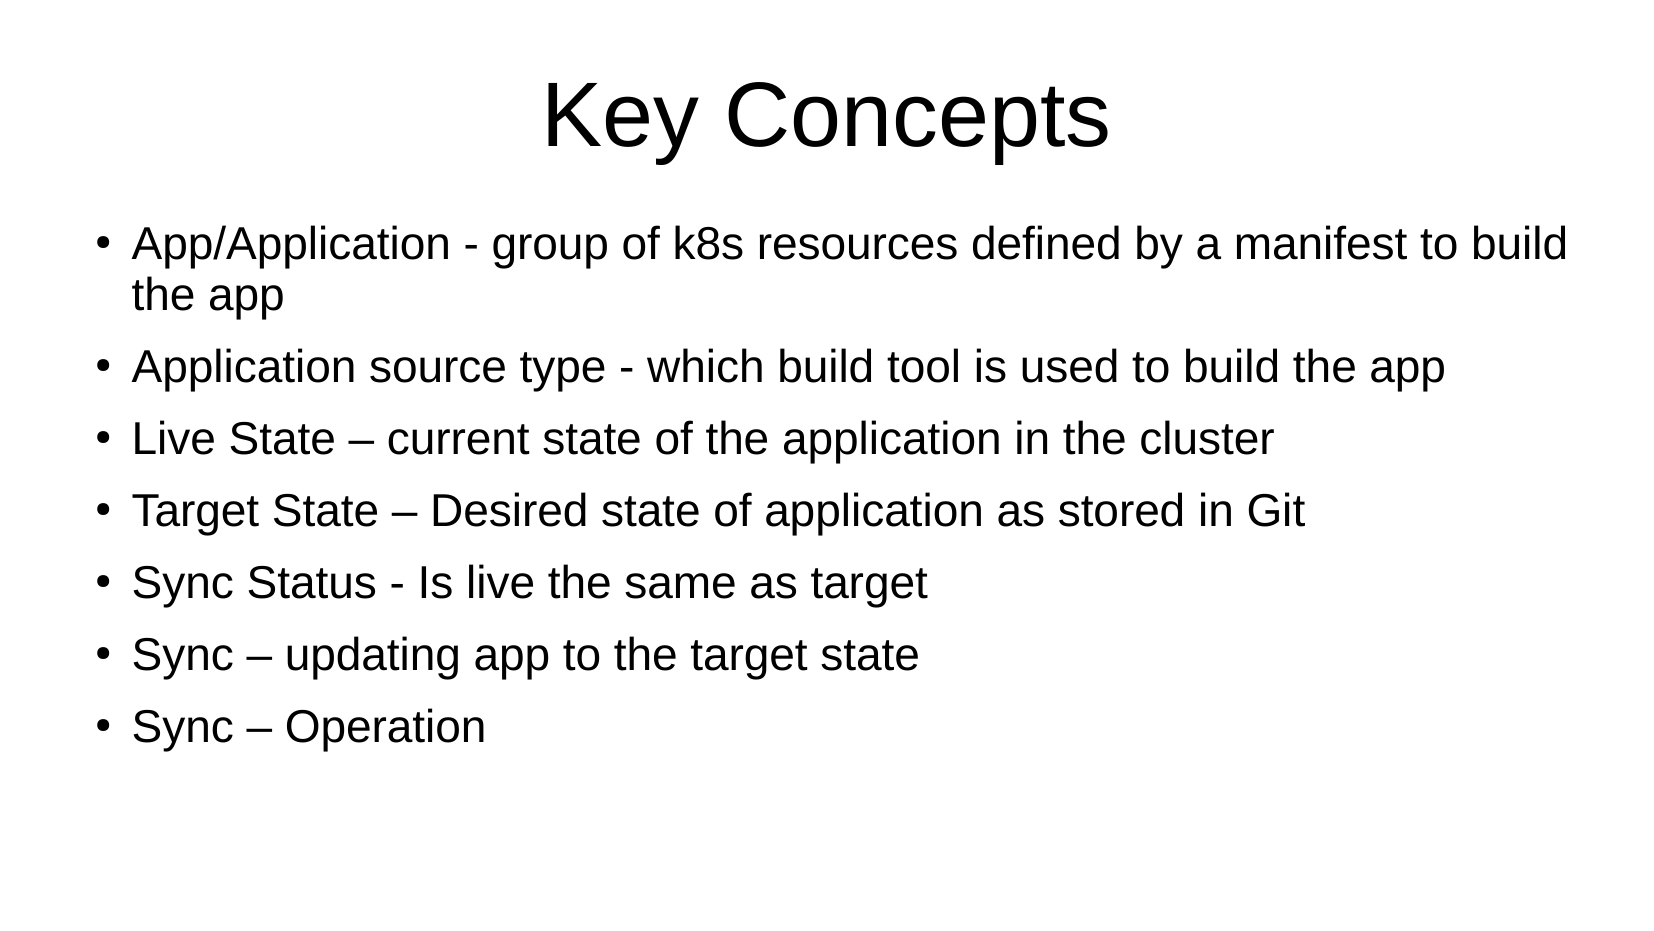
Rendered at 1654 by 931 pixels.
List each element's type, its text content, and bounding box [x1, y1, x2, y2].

title Key Concepts [82, 37, 1571, 193]
list App/Application - group of k8s resources defined by a manifest to build the app Application source type - which build tool is used to build the app Live State – current state of the application in the cluster Target State – Desired state of application as stored in Git Sync Status - Is live the same as target Sync – updating app to the target state Sync – Operation [82, 217, 1571, 758]
